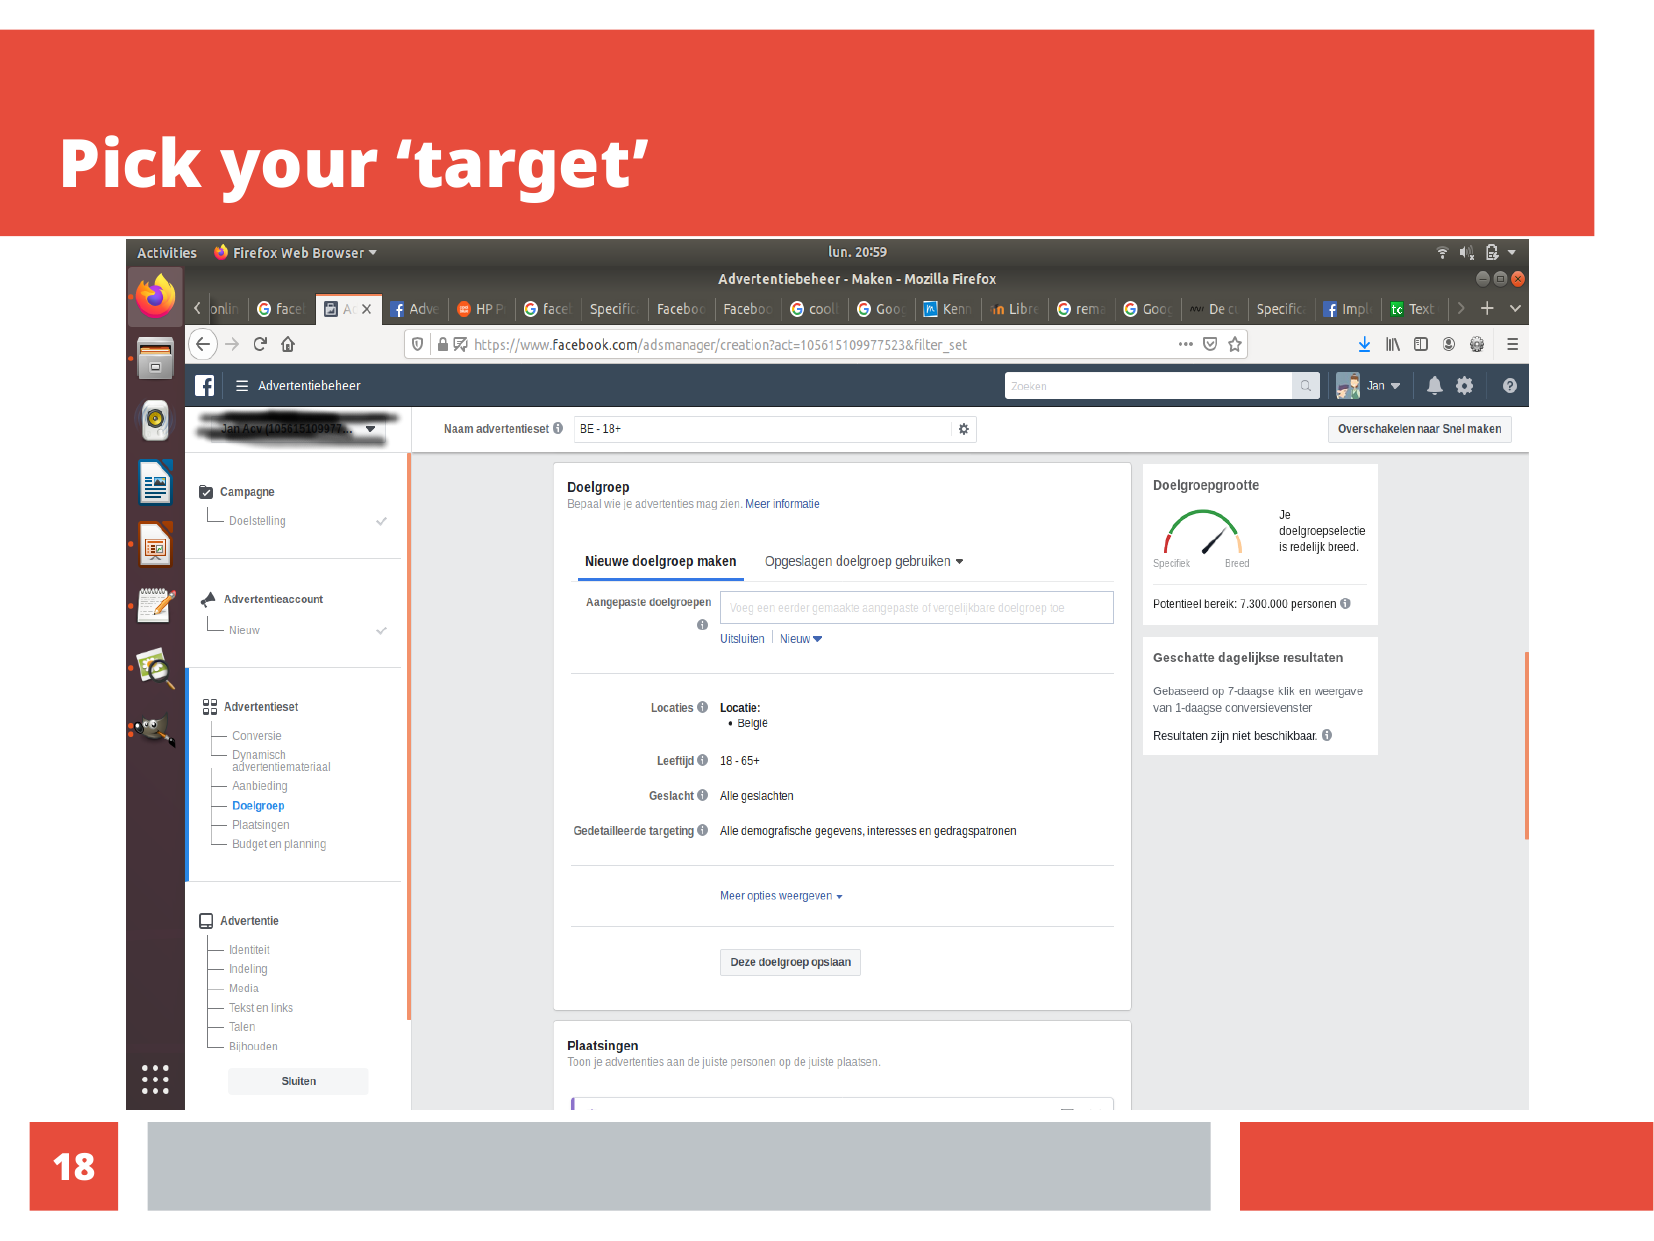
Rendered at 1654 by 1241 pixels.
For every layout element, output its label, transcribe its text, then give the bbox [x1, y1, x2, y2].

title Pick your ‘target’ [59, 59, 1595, 207]
picture [126, 239, 1529, 1111]
